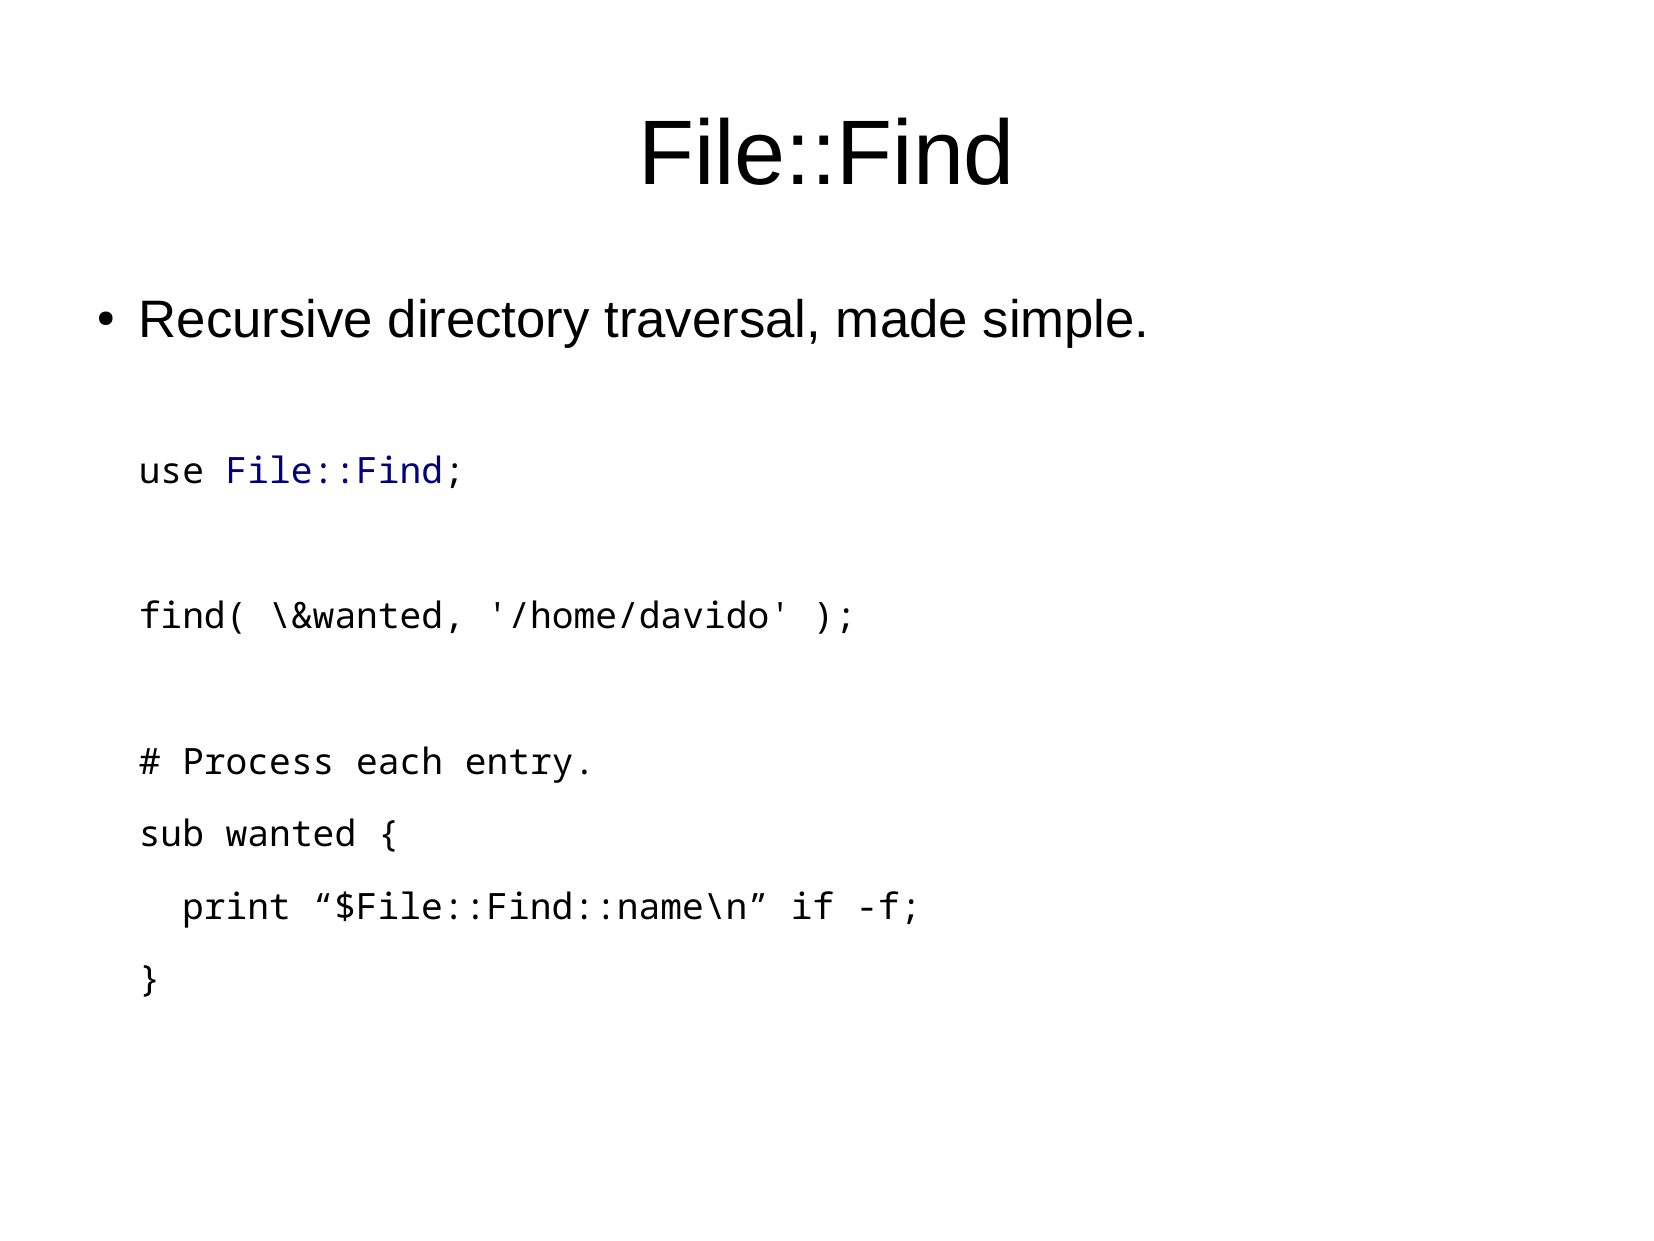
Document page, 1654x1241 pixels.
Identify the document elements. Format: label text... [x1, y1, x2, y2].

list Recursive directory traversal, made simple. use File::Find; find( \&wanted, '/home/davido' ); # Process each entry. sub wanted { print “$File::Find::name\n” if -f; } [82, 290, 1571, 1010]
title File::Find [82, 49, 1571, 257]
